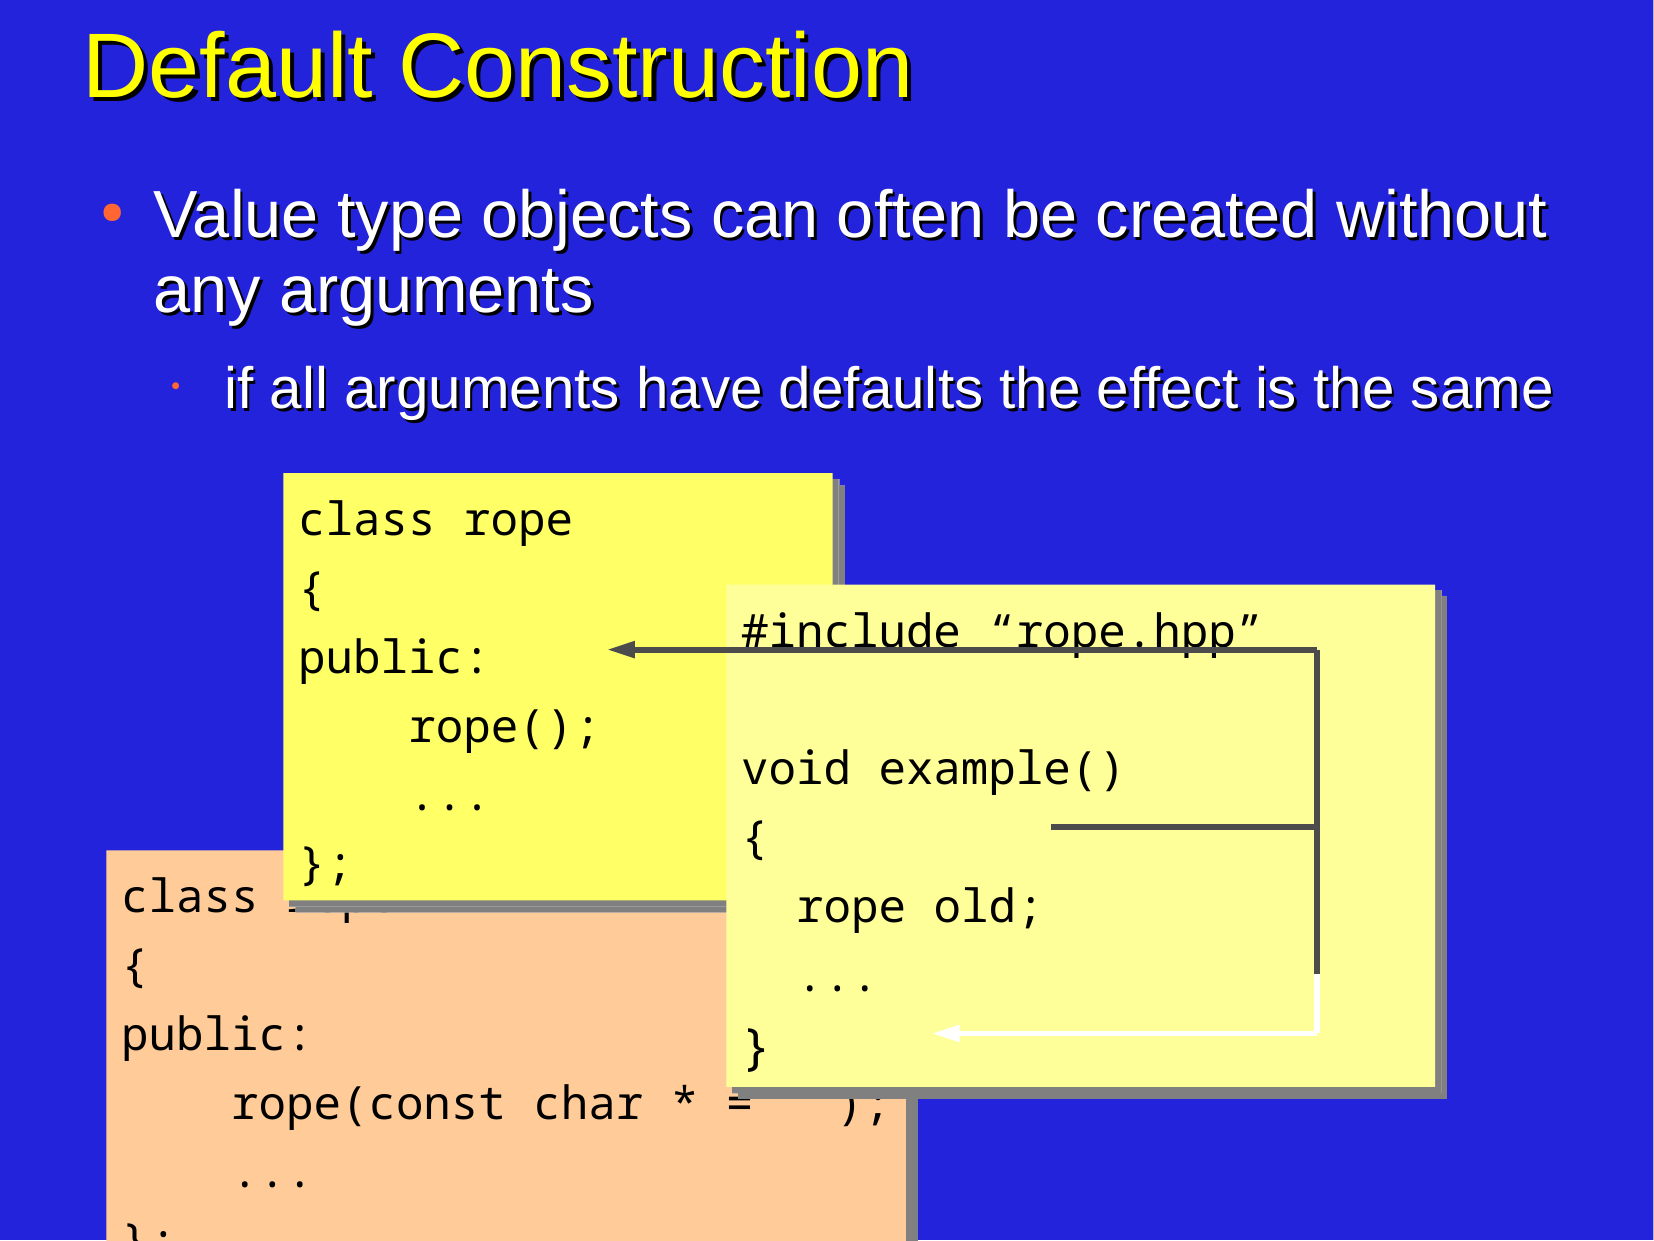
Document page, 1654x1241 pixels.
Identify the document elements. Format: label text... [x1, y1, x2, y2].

text_box class rope { public: rope(); ... }; [283, 473, 833, 901]
list Value type objects can often be created without any arguments if all arguments have defaults the effect is the same [82, 177, 1571, 1182]
title Default Construction [82, 2, 1571, 130]
text_box class rope { public: rope(const char * = “”); ... }; [106, 850, 906, 1241]
text_box #include “rope.hpp” void example() { rope old; ... } [726, 584, 1436, 1087]
